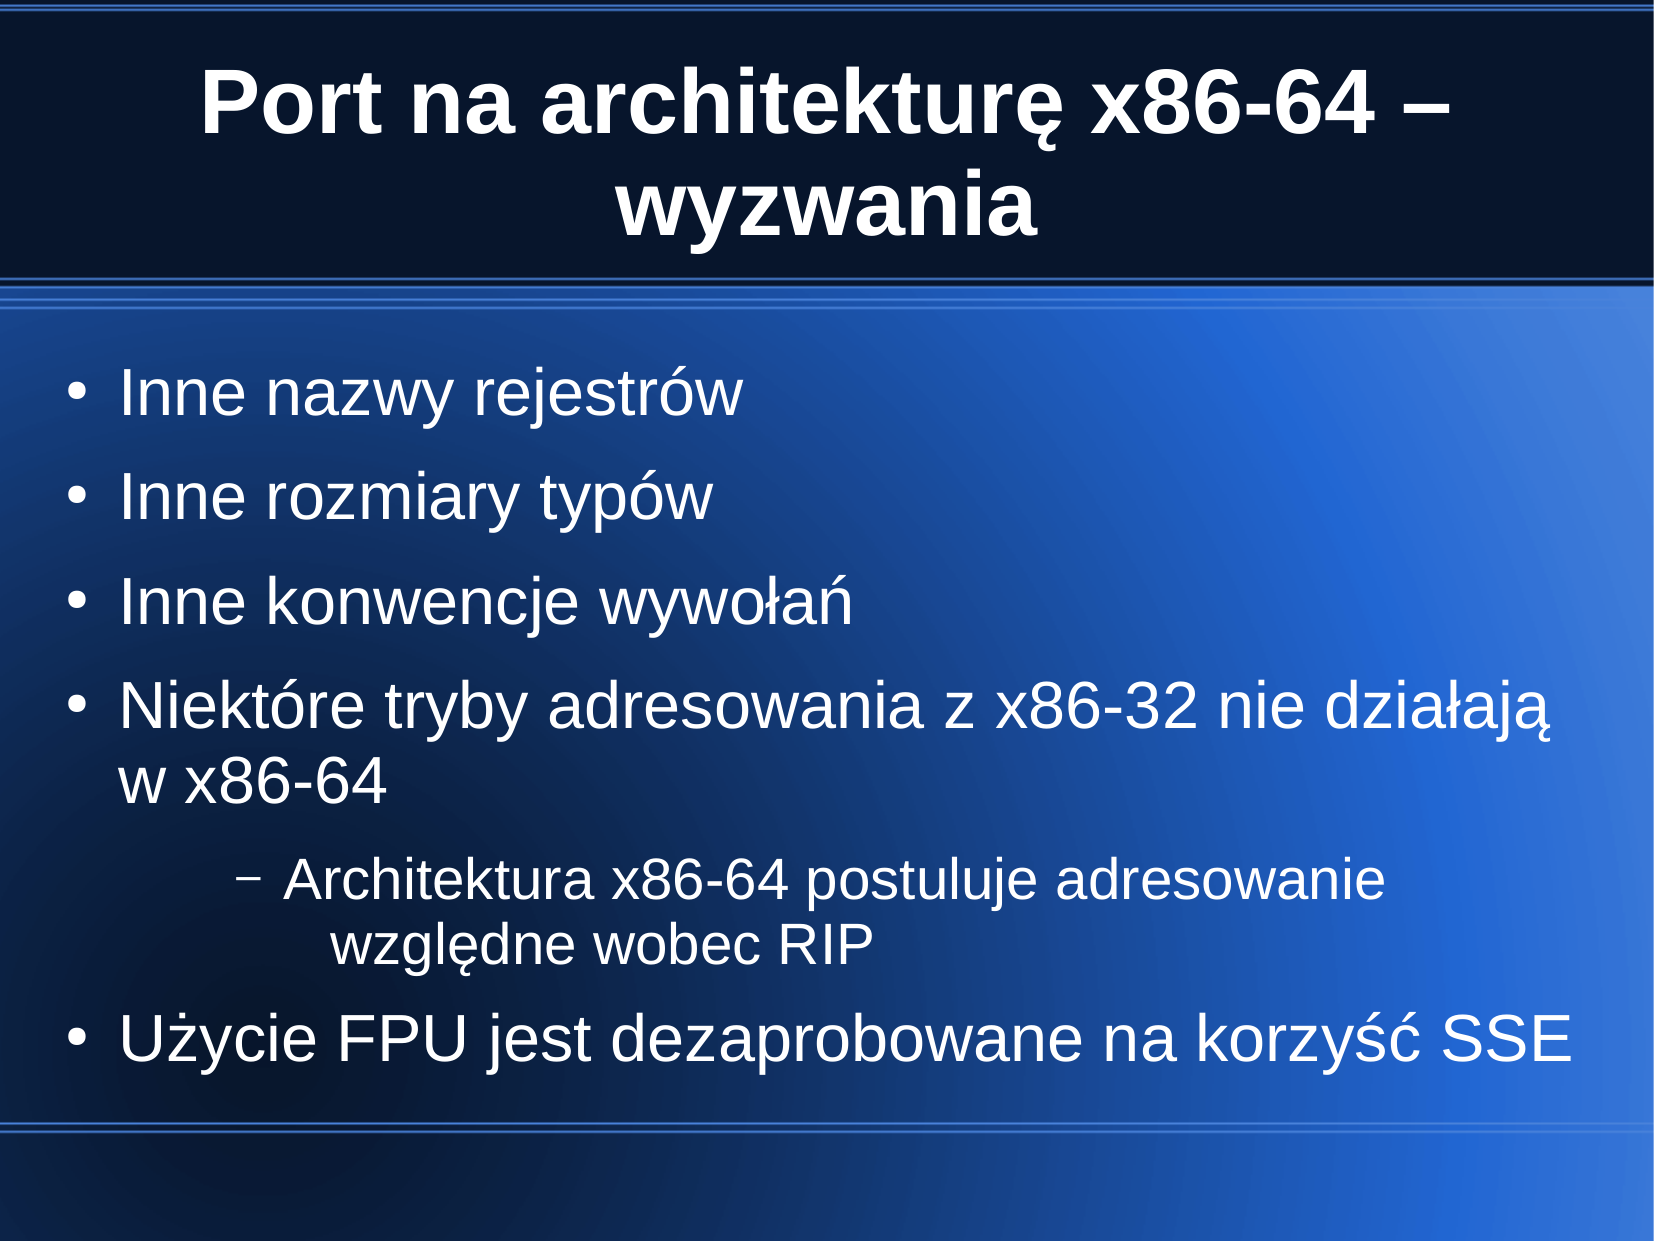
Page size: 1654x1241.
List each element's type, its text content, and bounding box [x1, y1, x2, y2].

title Port na architekturę x86-64 – wyzwania [82, 49, 1571, 257]
list Inne nazwy rejestrów Inne rozmiary typów Inne konwencje wywołań Niektóre tryby adresowania z x86-32 nie działają w x86-64 Architektura x86-64 postuluje adresowanie względne wobec RIP Użycie FPU jest dezaprobowane na korzyść SSE [47, 355, 1607, 1076]
picture [0, 0, 1654, 1241]
